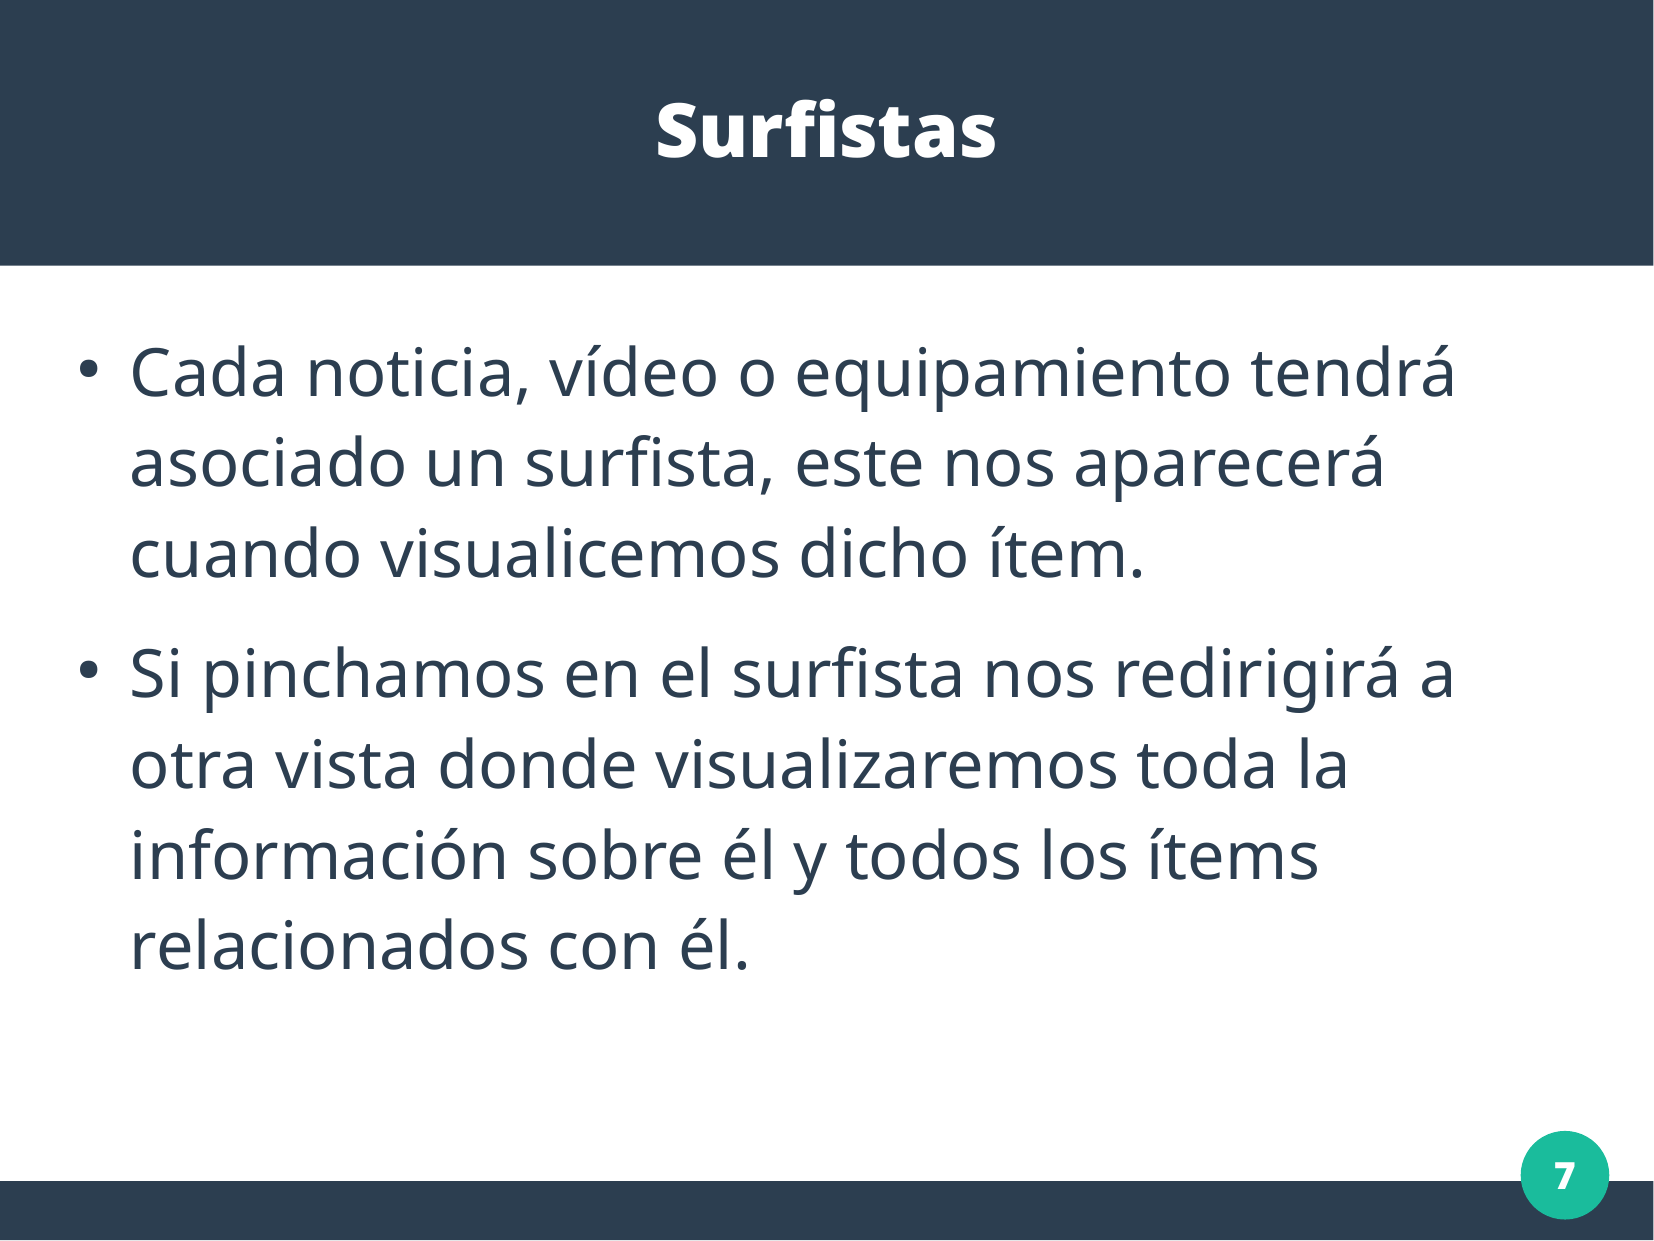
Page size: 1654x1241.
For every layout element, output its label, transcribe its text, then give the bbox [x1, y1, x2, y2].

list Cada noticia, vídeo o equipamiento tendrá asociado un surfista, este nos aparecerá cuando visualicemos dicho ítem. Si pinchamos en el surfista nos redirigirá a otra vista donde visualizaremos toda la información sobre él y todos los ítems relacionados con él. [59, 324, 1595, 1152]
title Surfistas [59, 49, 1595, 207]
